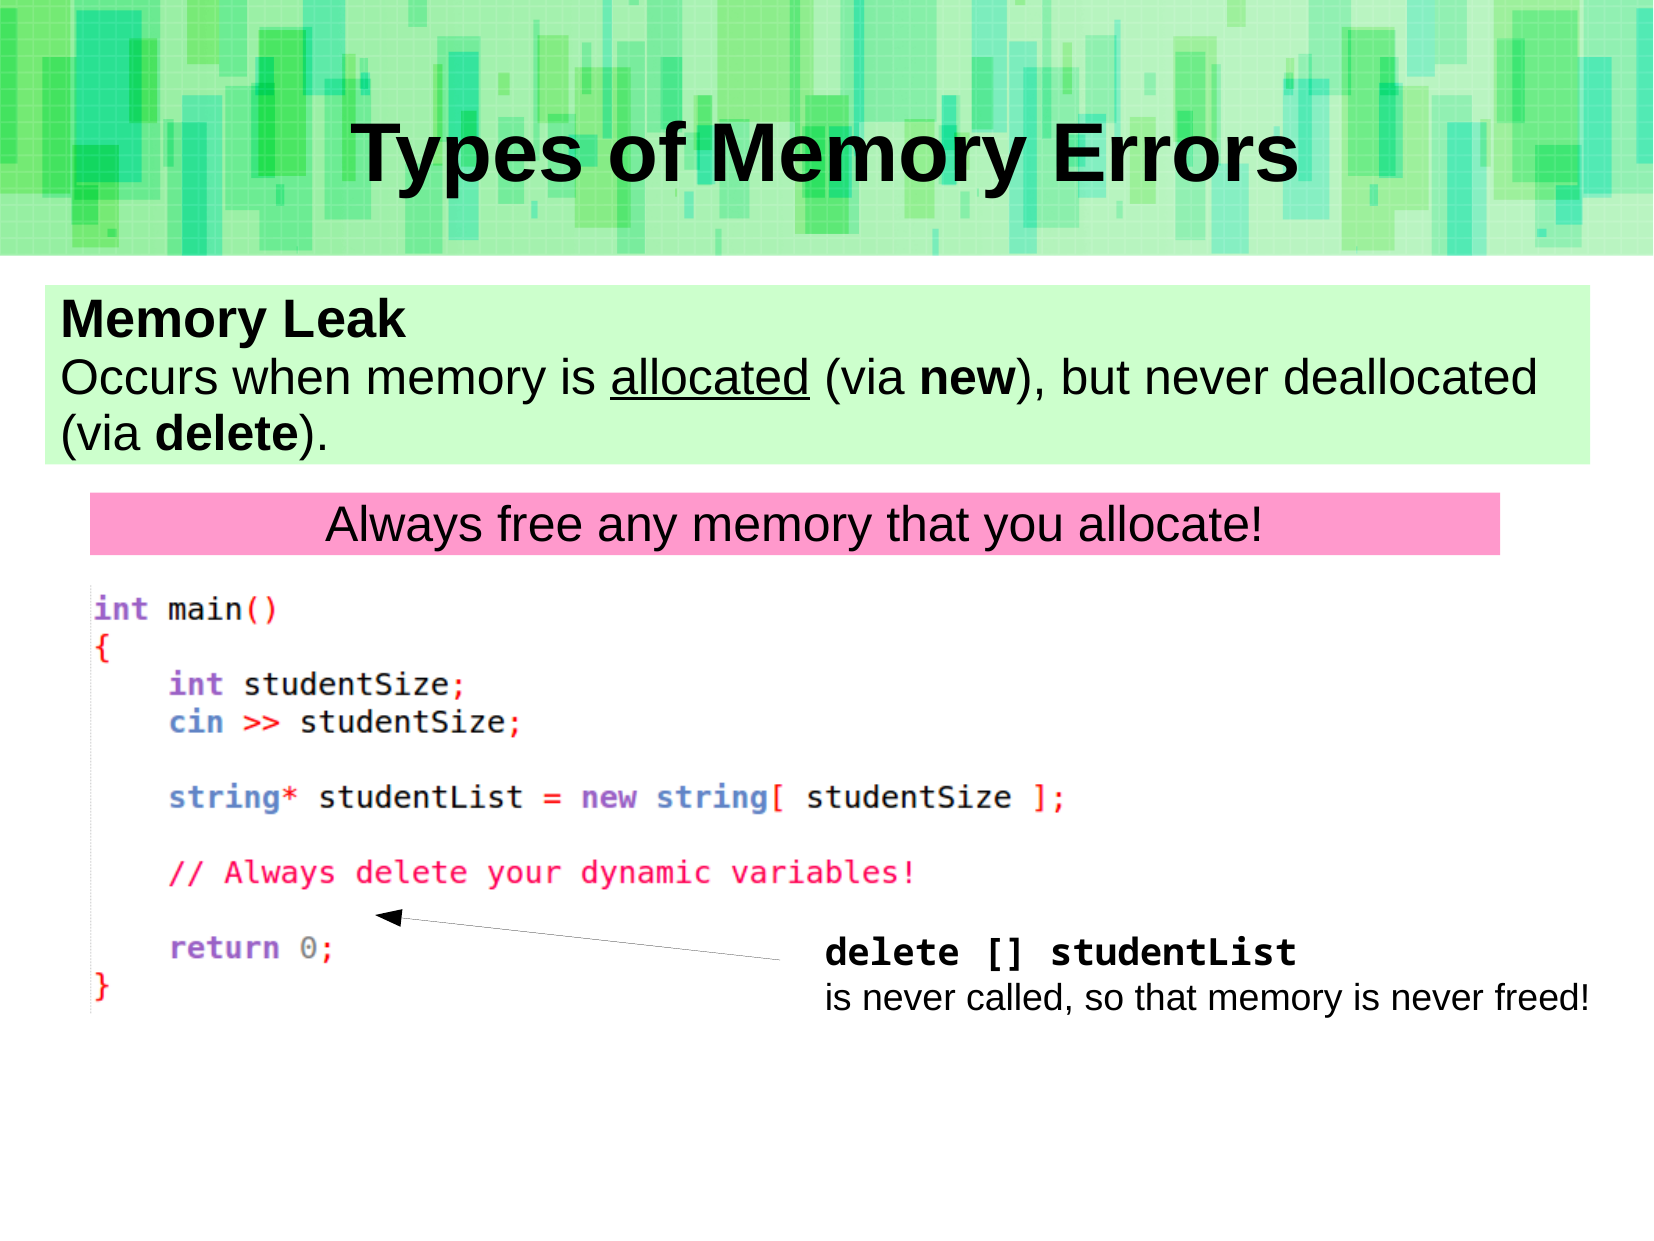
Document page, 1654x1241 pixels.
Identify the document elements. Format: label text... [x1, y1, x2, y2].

title Types of Memory Errors [82, 49, 1571, 257]
text_box Always free any memory that you allocate! [90, 492, 1501, 556]
text_box delete [] studentList is never called, so that memory is never freed! [810, 918, 1653, 1021]
picture [0, 0, 1654, 1241]
text_box Memory Leak Occurs when memory is allocated (via new), but never deallocated (via delete). [45, 285, 1591, 465]
